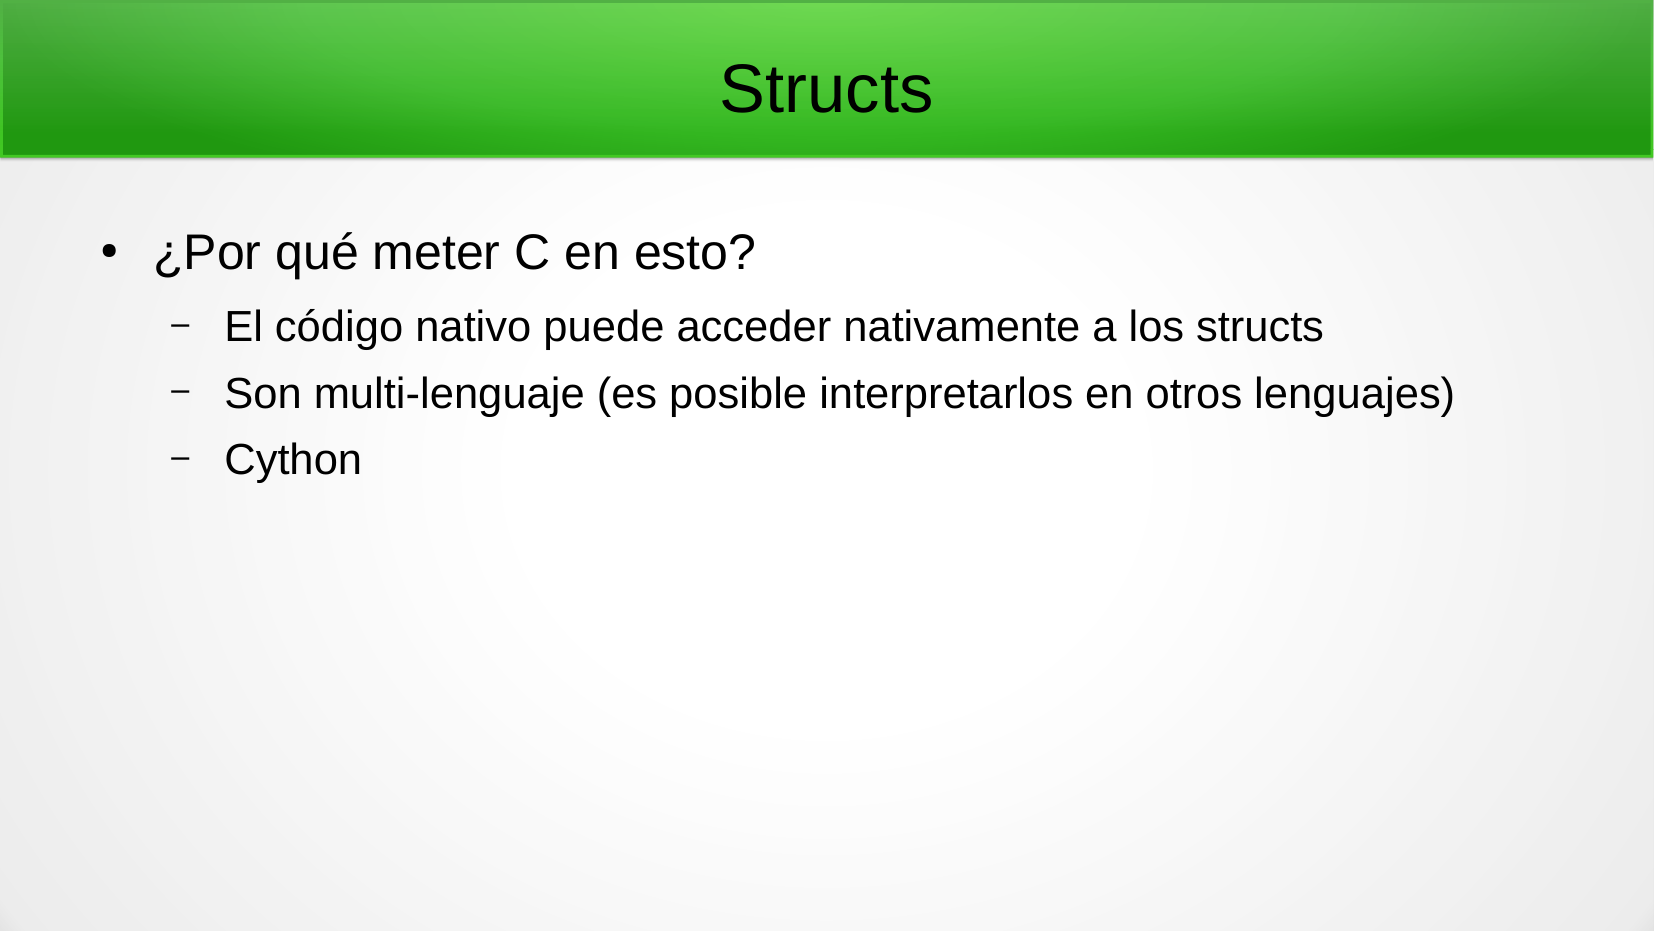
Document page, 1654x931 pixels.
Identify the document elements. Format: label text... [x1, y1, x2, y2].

title Structs [82, 35, 1571, 142]
list ¿Por qué meter C en esto? El código nativo puede acceder nativamente a los structs Son multi-lenguaje (es posible interpretarlos en otros lenguajes) Cython [82, 224, 1571, 764]
